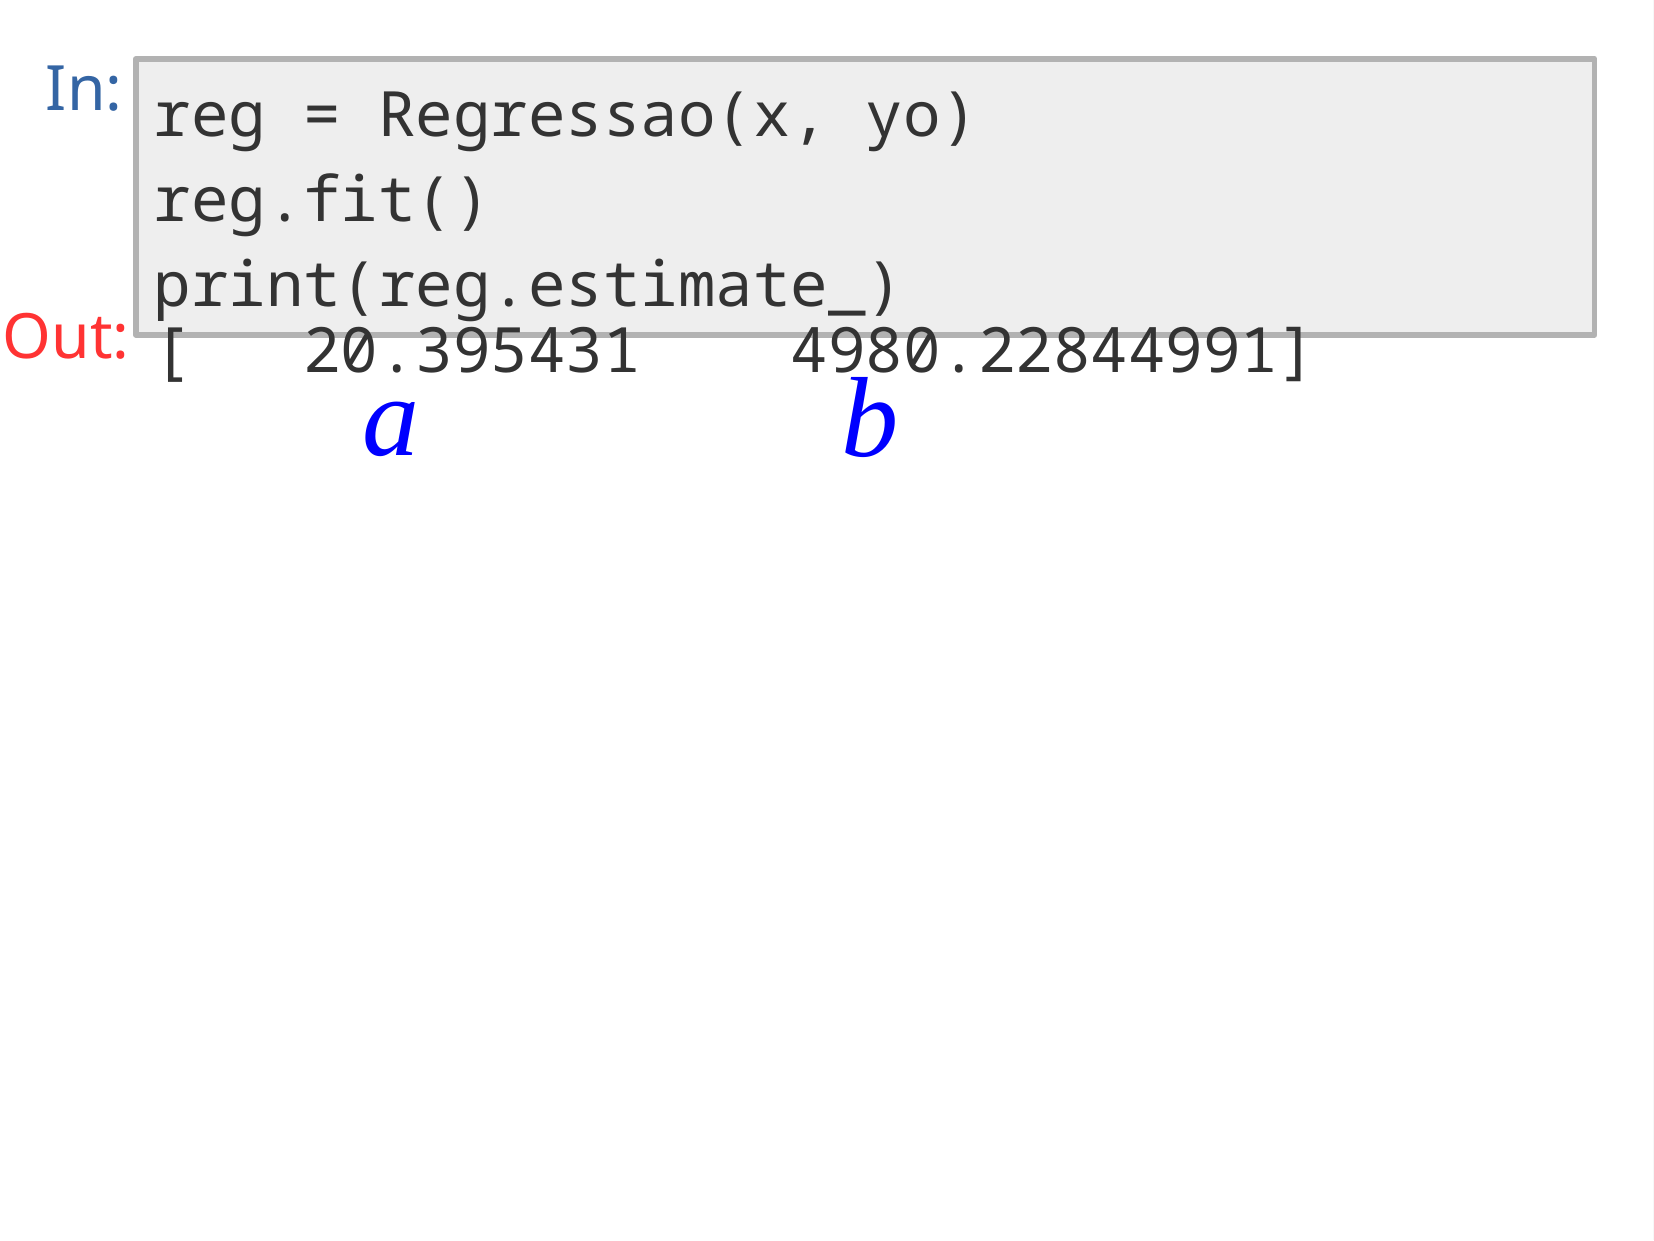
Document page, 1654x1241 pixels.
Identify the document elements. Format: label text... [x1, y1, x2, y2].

text_box [ 20.395431 4980.22844991] [135, 295, 1595, 768]
chart [832, 354, 907, 481]
text_box reg = Regressao(x, yo) reg.fit() print(reg.estimate_) [135, 59, 1595, 272]
title In: [23, 8, 178, 163]
text_box [0, 0, 1654, 1241]
chart [354, 354, 429, 481]
title Out: [0, 256, 184, 411]
